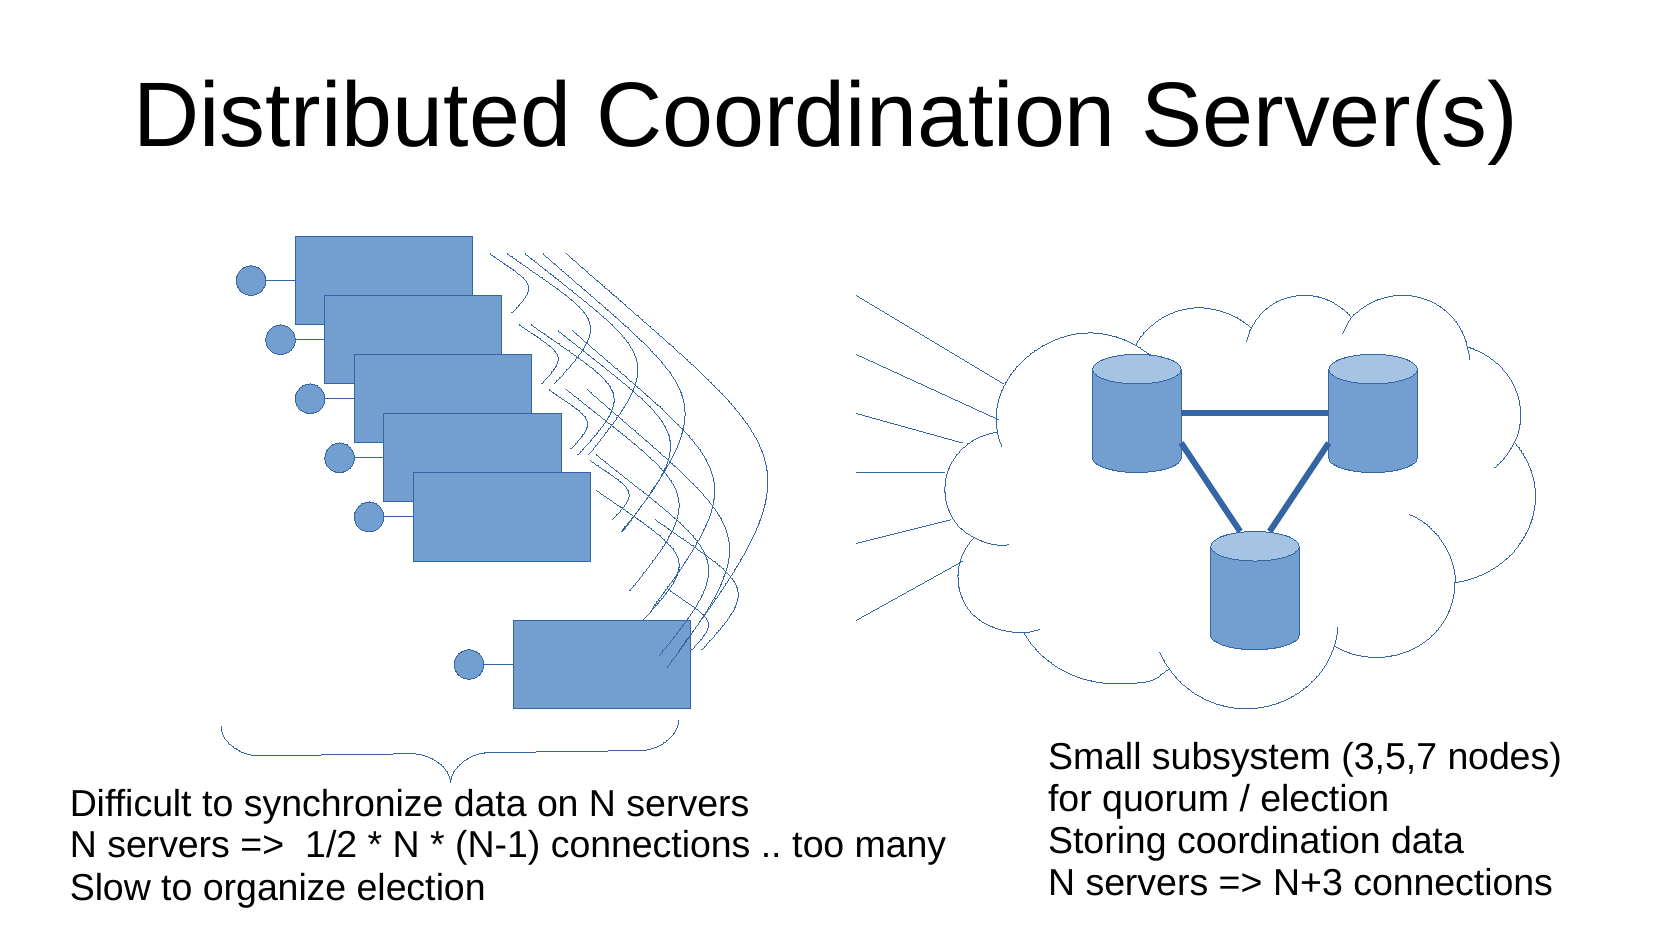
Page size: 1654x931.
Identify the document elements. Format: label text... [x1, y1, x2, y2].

text_box * [1328, 354, 1418, 384]
text_box [295, 236, 591, 562]
text_box [295, 383, 325, 414]
text_box Difficult to synchronize data on N servers N servers => 1/2 * N * (N-1) connections .. too many Slow to organize election [55, 774, 962, 916]
text_box [454, 649, 484, 680]
text_box [354, 501, 384, 532]
text_box [513, 620, 691, 709]
text_box Small subsystem (3,5,7 nodes) for quorum / election Storing coordination data N servers => N+3 connections [1033, 727, 1578, 911]
text_box * [1092, 354, 1182, 384]
text_box [265, 324, 296, 355]
title Distributed Coordination Server(s) [82, 37, 1571, 193]
text_box [236, 265, 266, 296]
text_box [1092, 370, 1182, 473]
text_box [324, 442, 355, 473]
text_box [1210, 548, 1300, 650]
text_box * [1210, 531, 1300, 562]
text_box [1328, 370, 1418, 473]
